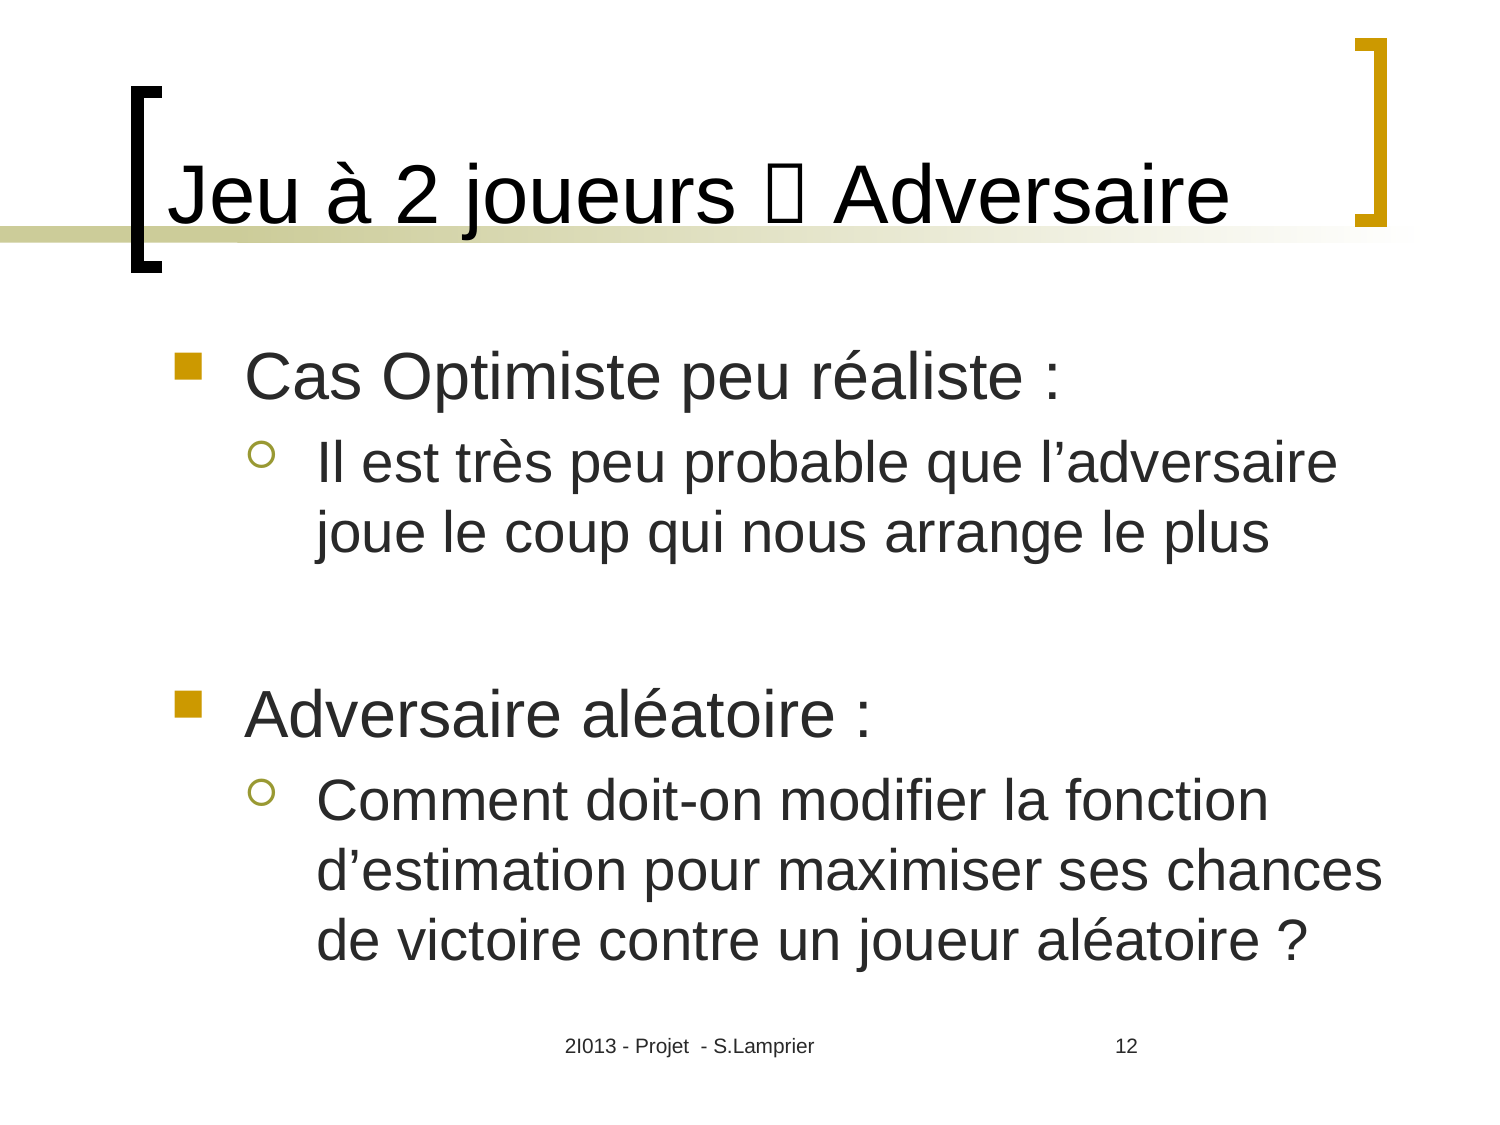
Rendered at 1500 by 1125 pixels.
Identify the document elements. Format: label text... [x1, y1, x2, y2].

list Cas Optimiste peu réaliste : Il est très peu probable que l’adversaire joue le coup qui nous arrange le plus Adversaire aléatoire : Comment doit-on modifier la fonction d’estimation pour maximiser ses chances de victoire contre un joueur aléatoire ? [155, 324, 1413, 1000]
title Jeu à 2 joueurs  Adversaire [152, 15, 1328, 248]
slide_number <numéro> [1100, 1025, 1413, 1100]
footer 2I013 - Projet - S.Lamprier [549, 1025, 1025, 1100]
